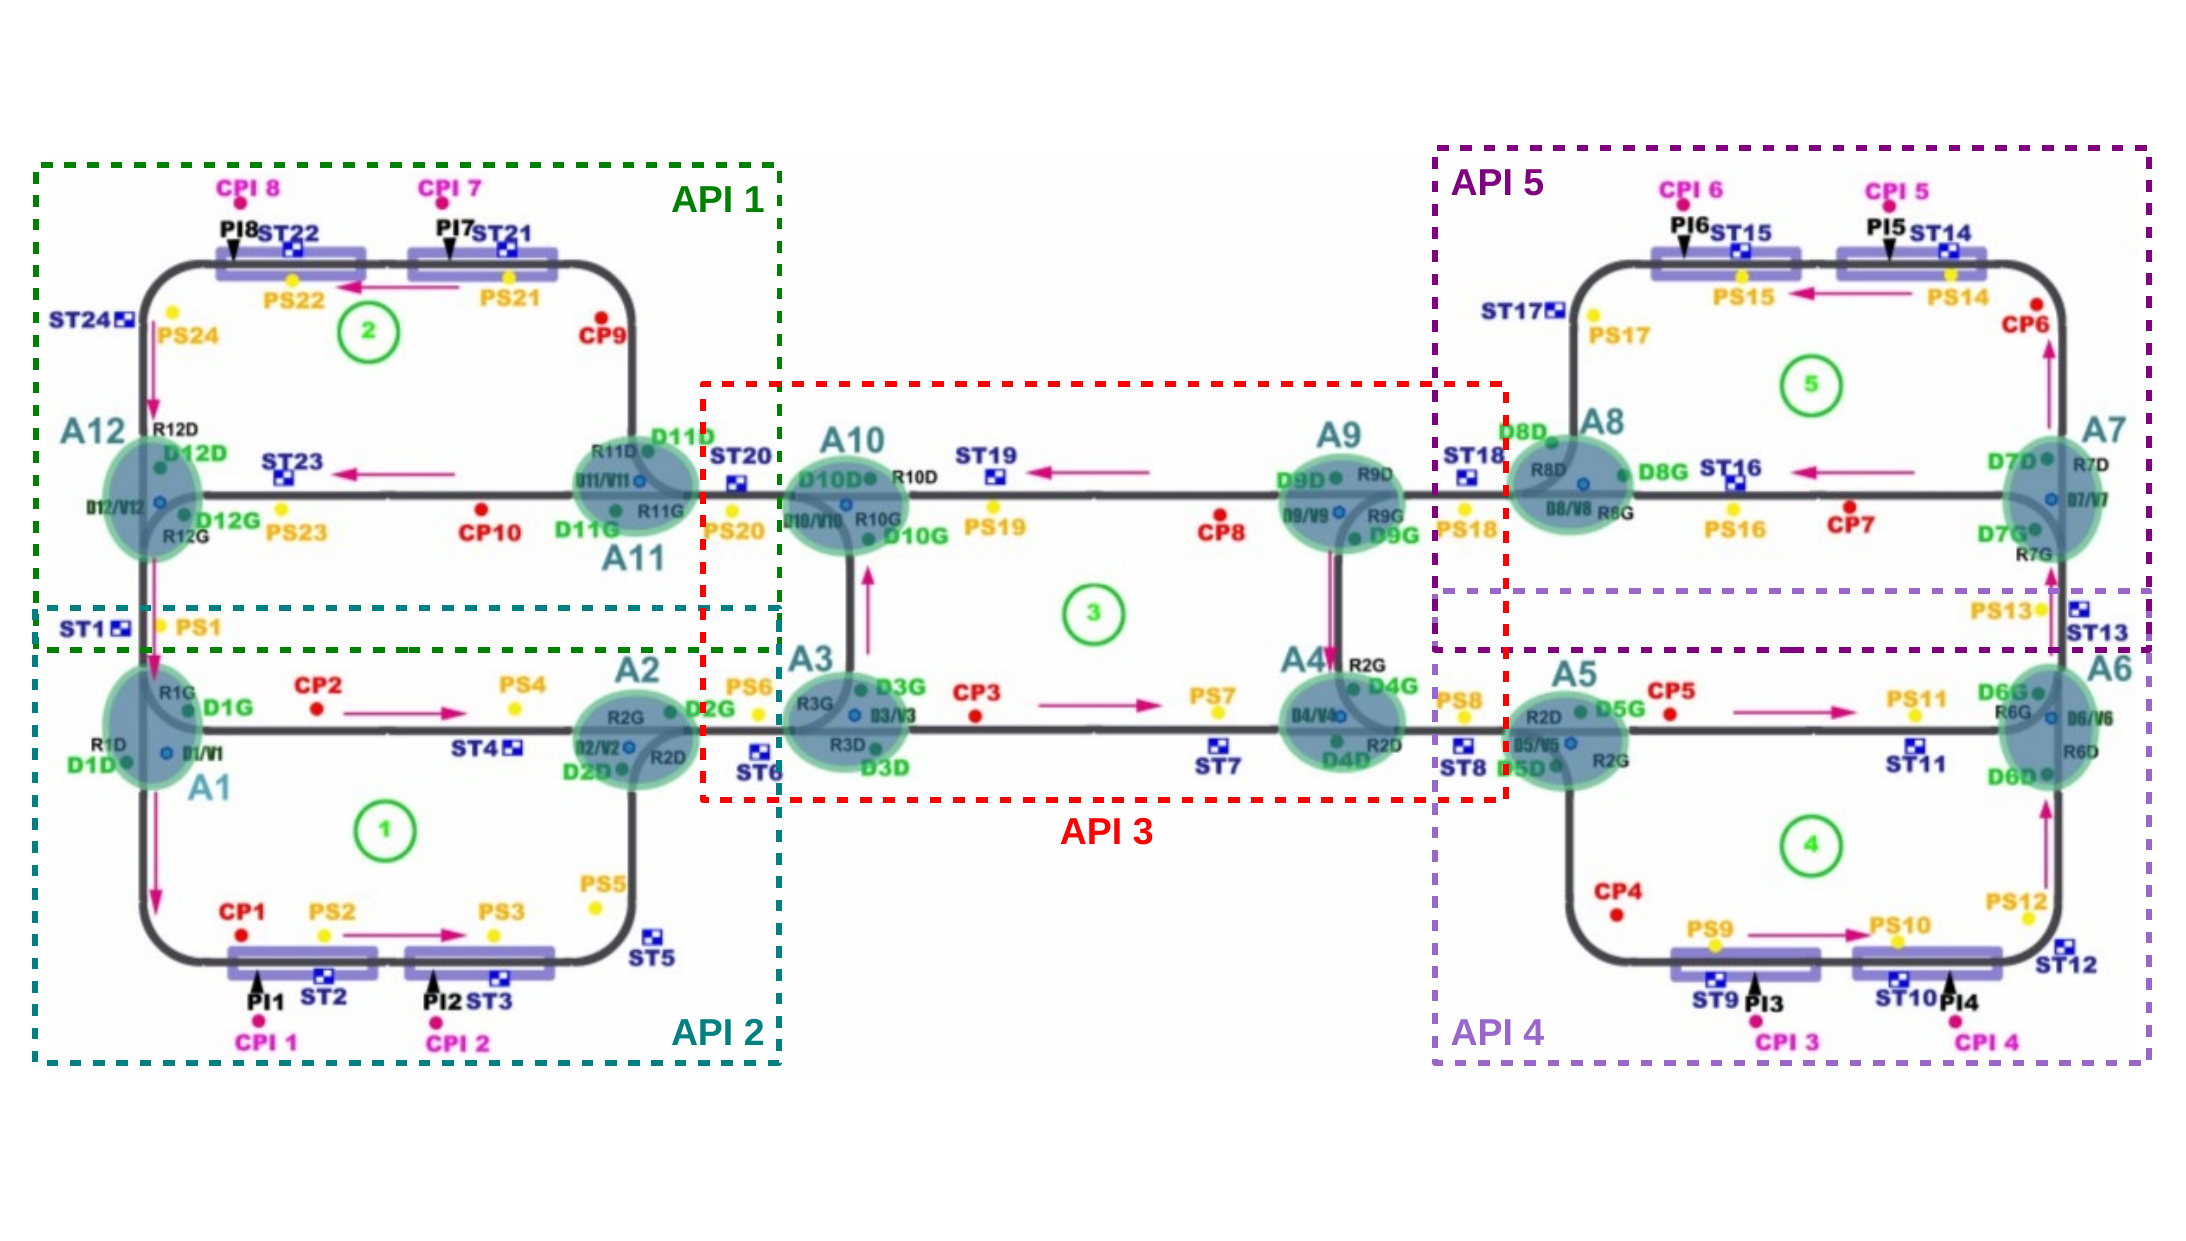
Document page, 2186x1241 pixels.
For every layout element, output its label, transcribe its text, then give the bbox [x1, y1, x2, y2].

text_box API 2 [602, 1003, 780, 1063]
text_box API 1 [602, 171, 780, 231]
text_box API 4 [1381, 1003, 1560, 1063]
text_box API 5 [1381, 153, 1560, 213]
picture [47, 144, 2138, 1086]
text_box API 3 [778, 803, 1436, 863]
